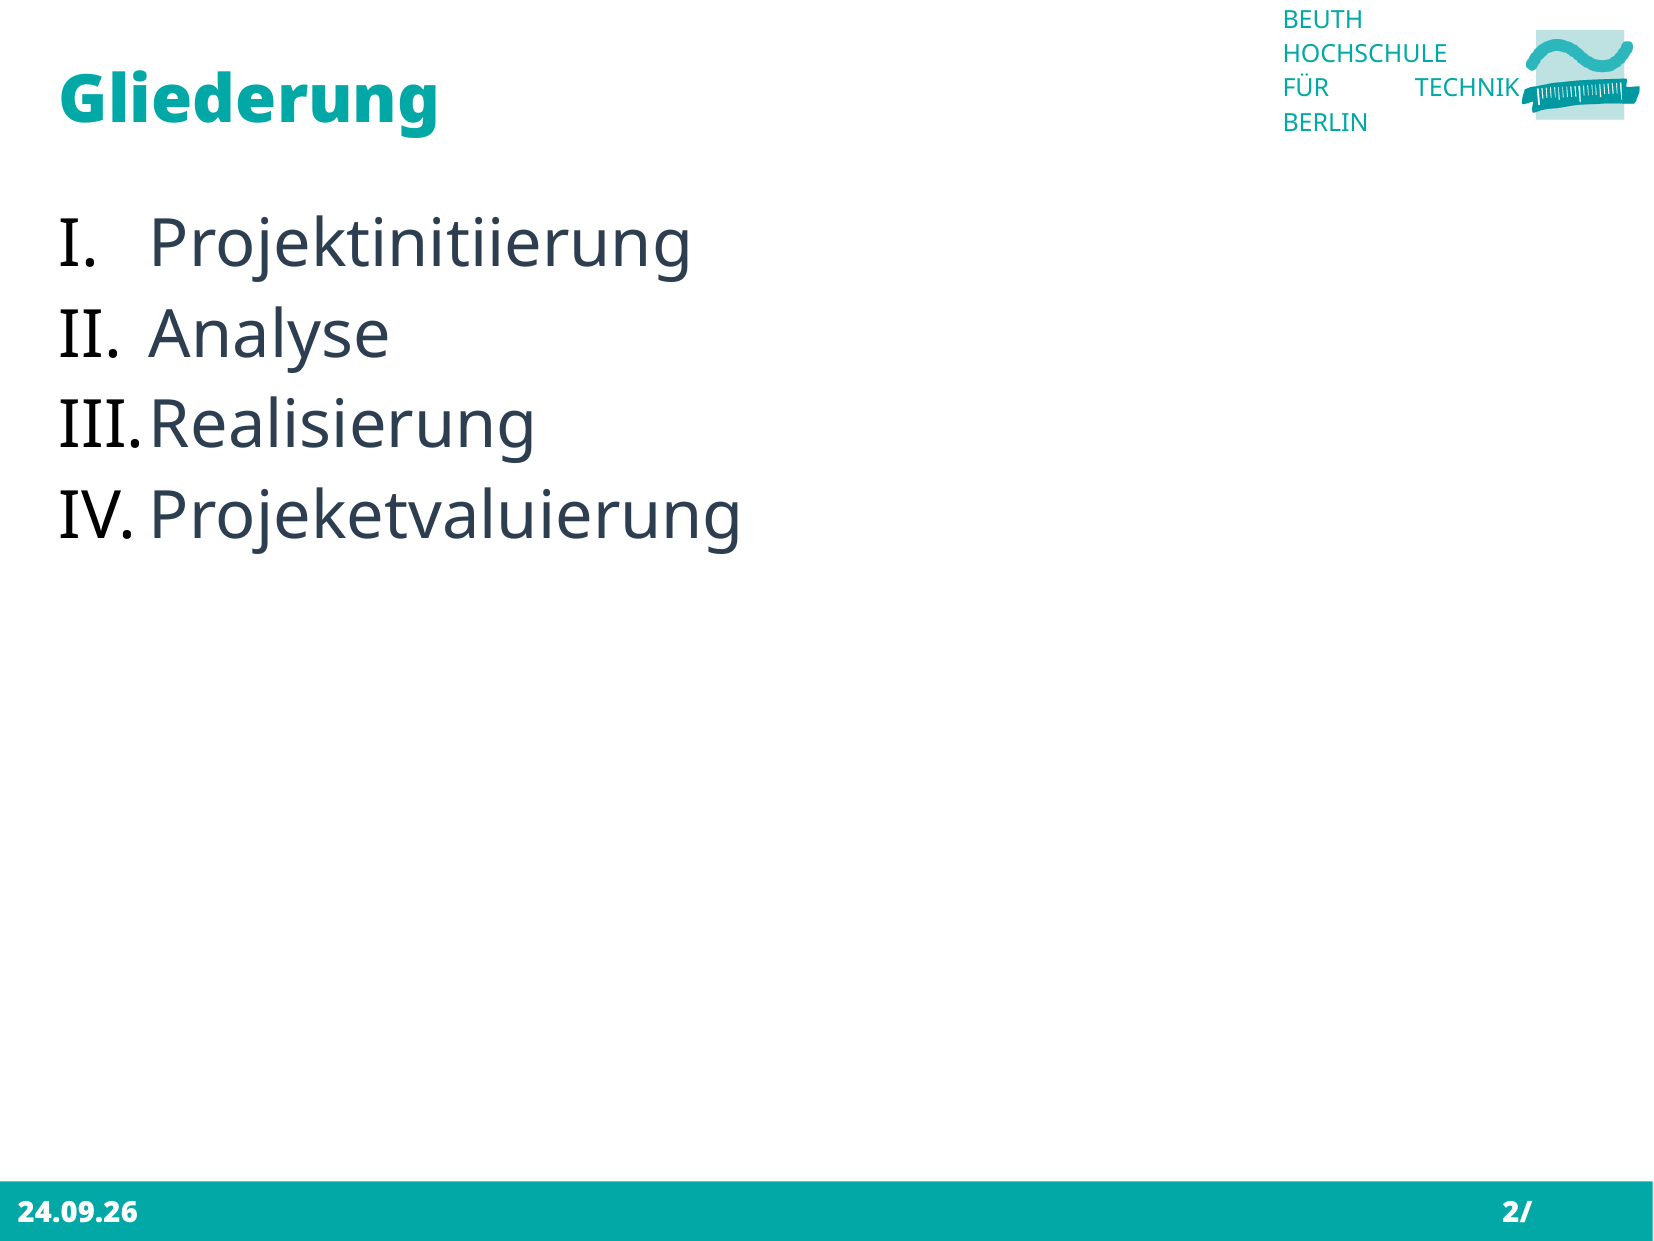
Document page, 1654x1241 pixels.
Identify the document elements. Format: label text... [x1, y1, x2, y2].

picture [1522, 30, 1640, 120]
title Gliederung [58, 35, 1240, 142]
subtitle Projektinitiierung Analyse Realisierung Projeketvaluierung [58, 195, 1594, 1126]
